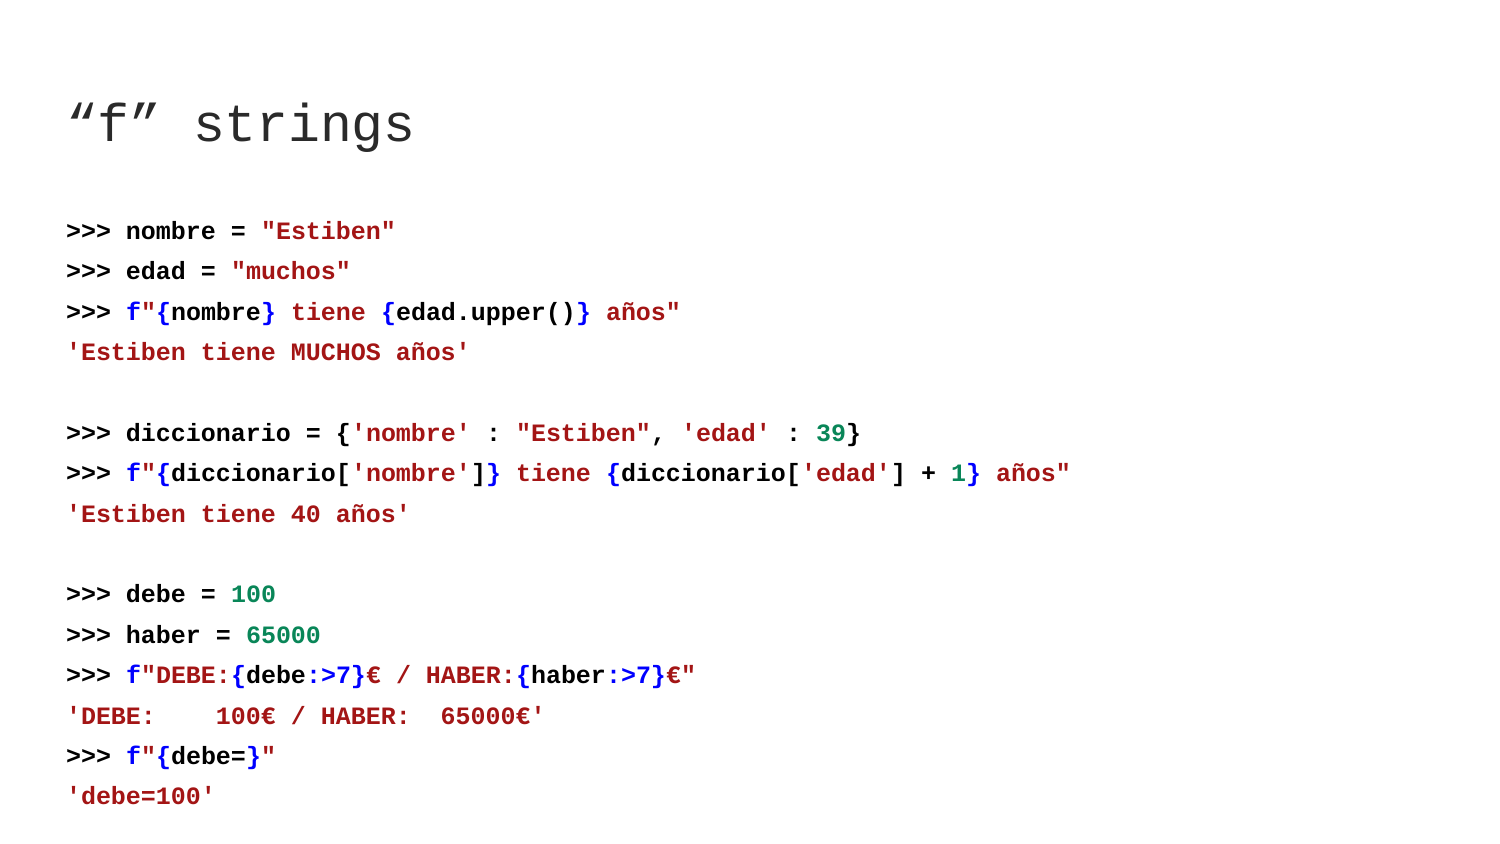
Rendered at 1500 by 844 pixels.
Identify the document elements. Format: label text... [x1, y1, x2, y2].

list >>> nombre = "Estiben" >>> edad = "muchos" >>> f"{nombre} tiene {edad.upper()} años" 'Estiben tiene MUCHOS años' >>> diccionario = {'nombre' : "Estiben", 'edad' : 39} >>> f"{diccionario['nombre']} tiene {diccionario['edad'] + 1} años" 'Estiben tiene 40 años' >>> debe = 100 >>> haber = 65000 >>> f"DEBE:{debe:>7}€ / HABER:{haber:>7}€" 'DEBE: 100€ / HABER: 65000€' >>> f"{debe=}" 'debe=100' [51, 189, 1449, 826]
title “f” strings [51, 72, 1449, 167]
